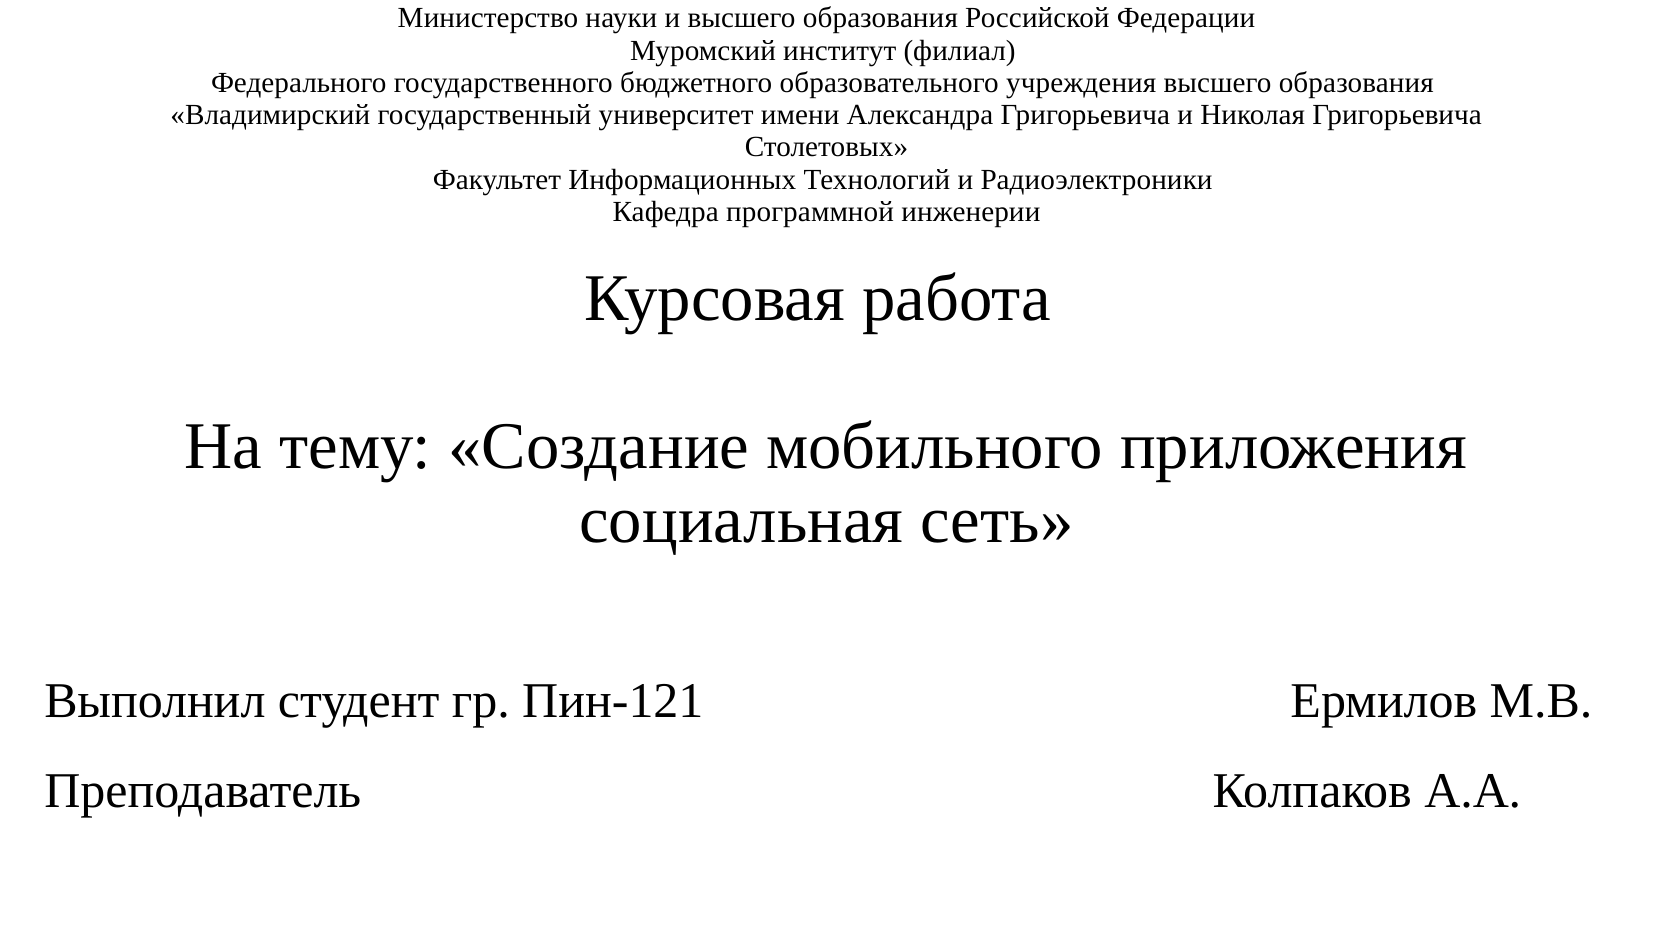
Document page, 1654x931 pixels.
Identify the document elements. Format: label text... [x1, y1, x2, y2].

title Министерство науки и высшего образования Российской Федерации Муромский институт (филиал) Федерального государственного бюджетного образовательного учреждения высшего образования «Владимирский государственный университет имени Александра Григорьевича и Николая Григорьевича Столетовых» Факультет Информационных Технологий и Радиоэлектроники Кафедра программной инженерии [82, 1, 1571, 228]
text_box Выполнил студент гр. Пин-121 Ермилов М.В. Преподаватель Колпаков А.А. [29, 630, 1625, 916]
subtitle Курсовая работа На тему: «Создание мобильного приложения социальная сеть» [88, 139, 1577, 630]
